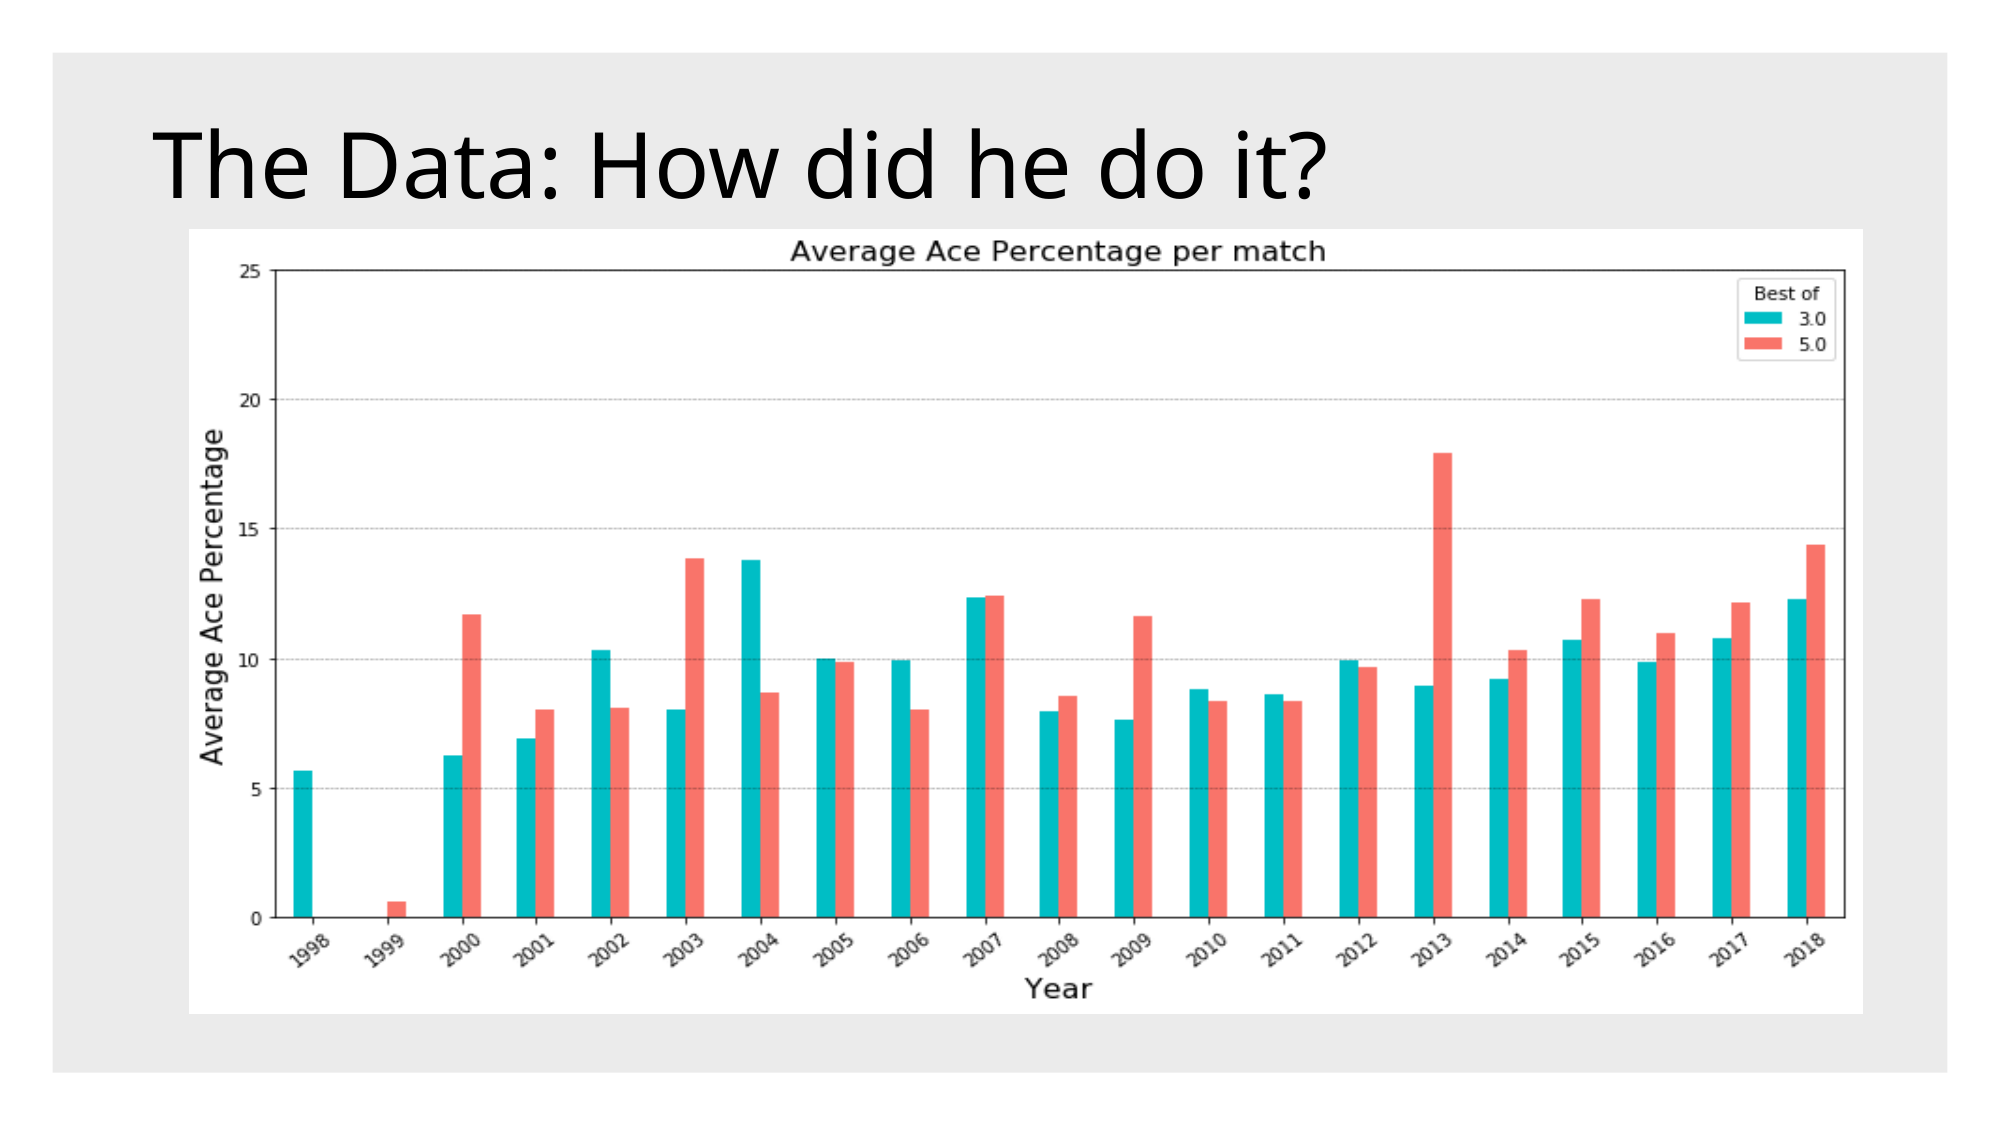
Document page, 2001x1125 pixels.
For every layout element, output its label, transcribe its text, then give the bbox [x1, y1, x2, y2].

text_box [53, 53, 1947, 1073]
picture [189, 229, 1863, 1014]
title The Data: How did he do it? [137, 59, 1863, 278]
